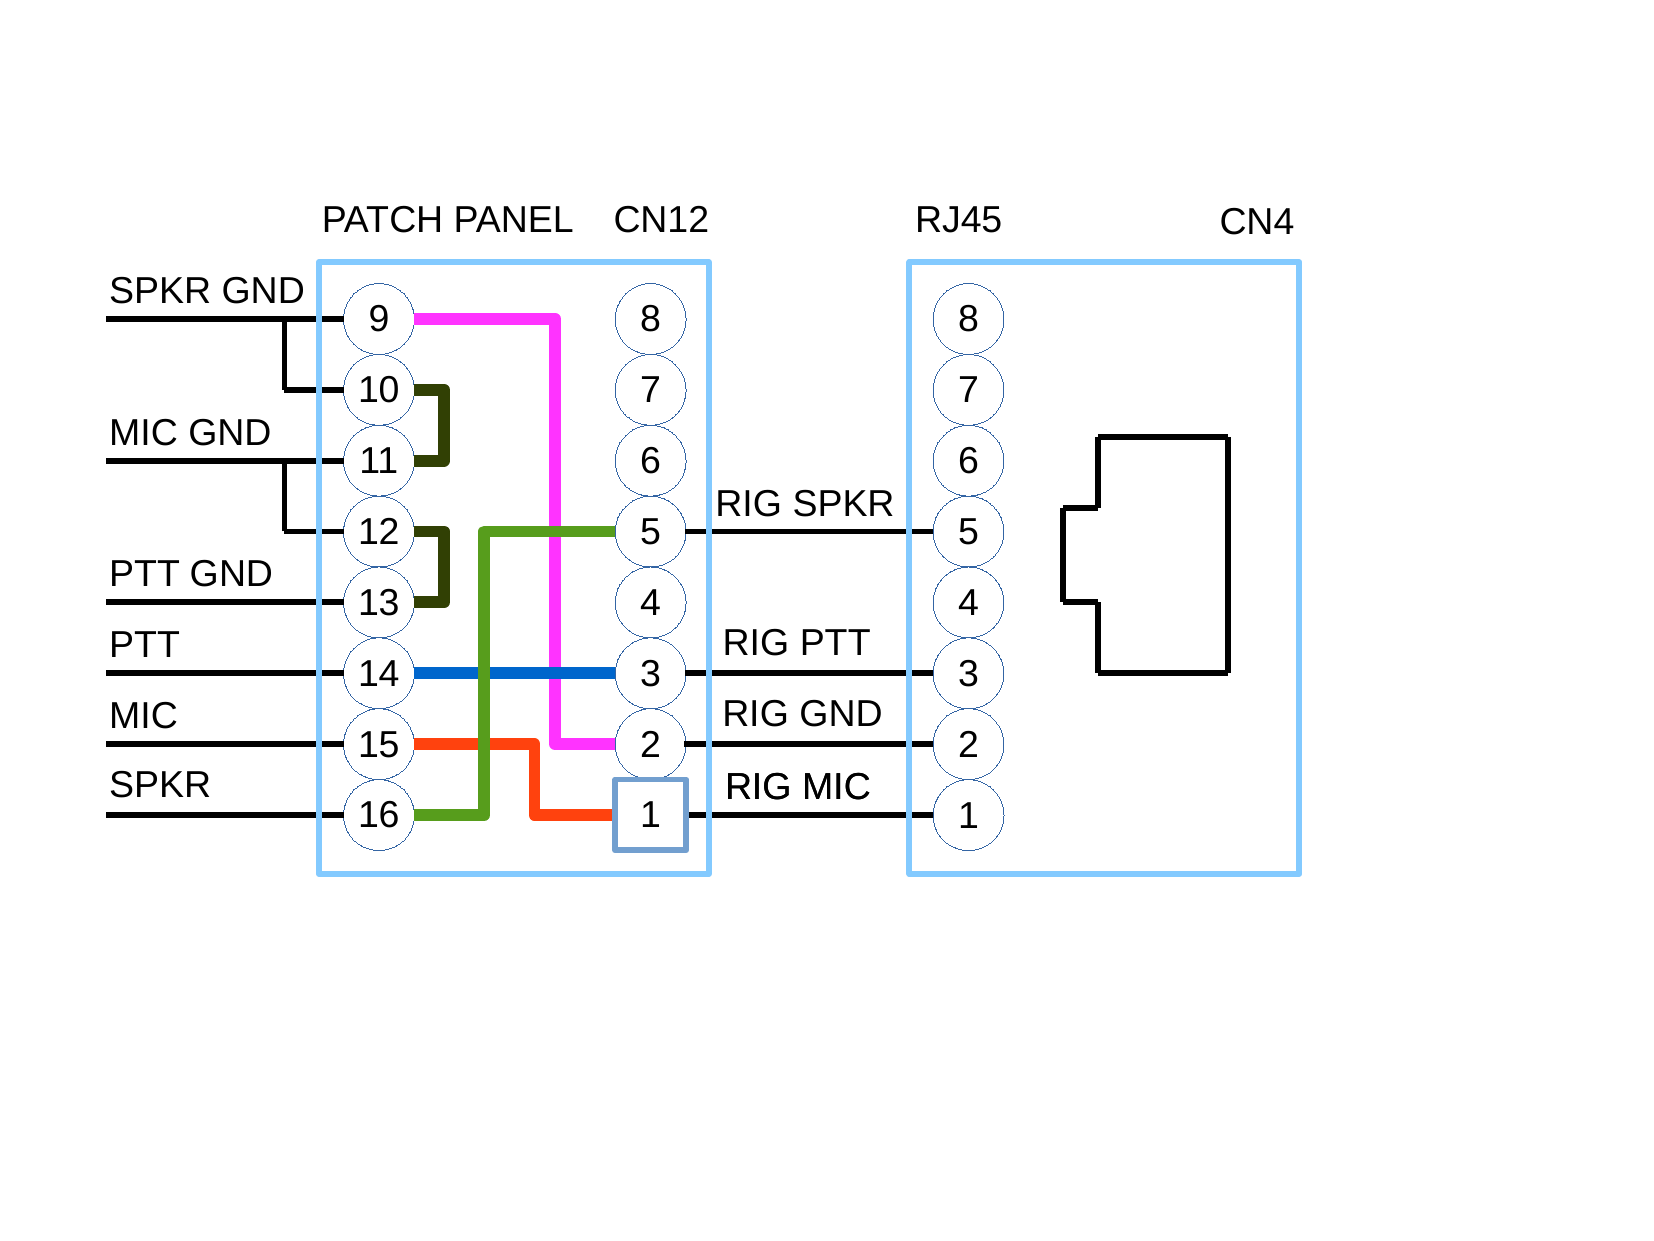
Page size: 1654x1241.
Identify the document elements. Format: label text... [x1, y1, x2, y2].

text_box PTT GND [94, 545, 289, 603]
text_box SPKR GND [94, 262, 318, 319]
text_box [318, 262, 709, 875]
text_box RIG SPKR [709, 474, 909, 532]
text_box PATCH PANEL [307, 191, 589, 249]
text_box PTT [94, 616, 196, 674]
text_box CN12 [598, 191, 725, 249]
text_box RJ45 [900, 191, 1018, 249]
text_box MIC [94, 687, 193, 745]
text_box 1 [615, 779, 687, 851]
text_box MIC GND [94, 403, 287, 461]
text_box SPKR [94, 755, 227, 813]
text_box CN4 [1204, 192, 1310, 250]
text_box RIG GND [709, 685, 898, 754]
text_box RIG PTT [709, 614, 886, 671]
text_box [909, 262, 1300, 875]
text_box RIG MIC [710, 758, 886, 816]
